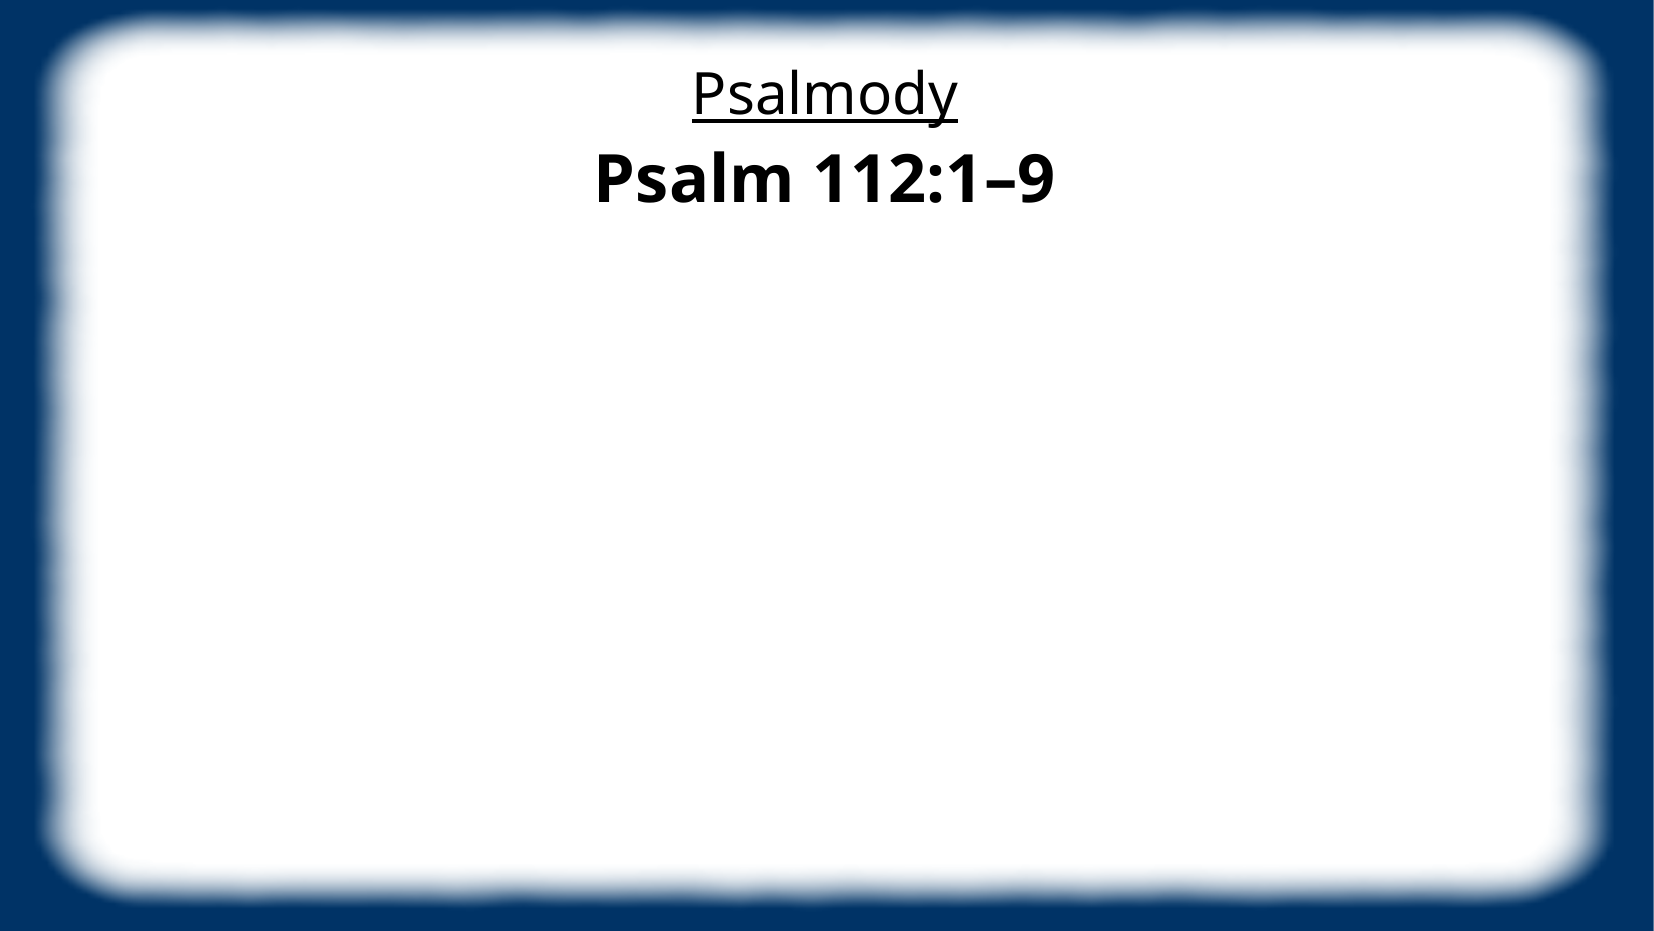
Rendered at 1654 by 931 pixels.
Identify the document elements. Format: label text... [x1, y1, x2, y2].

picture [0, 0, 1654, 931]
text_box Psalmody Psalm 112:1–9 [105, 45, 1546, 226]
